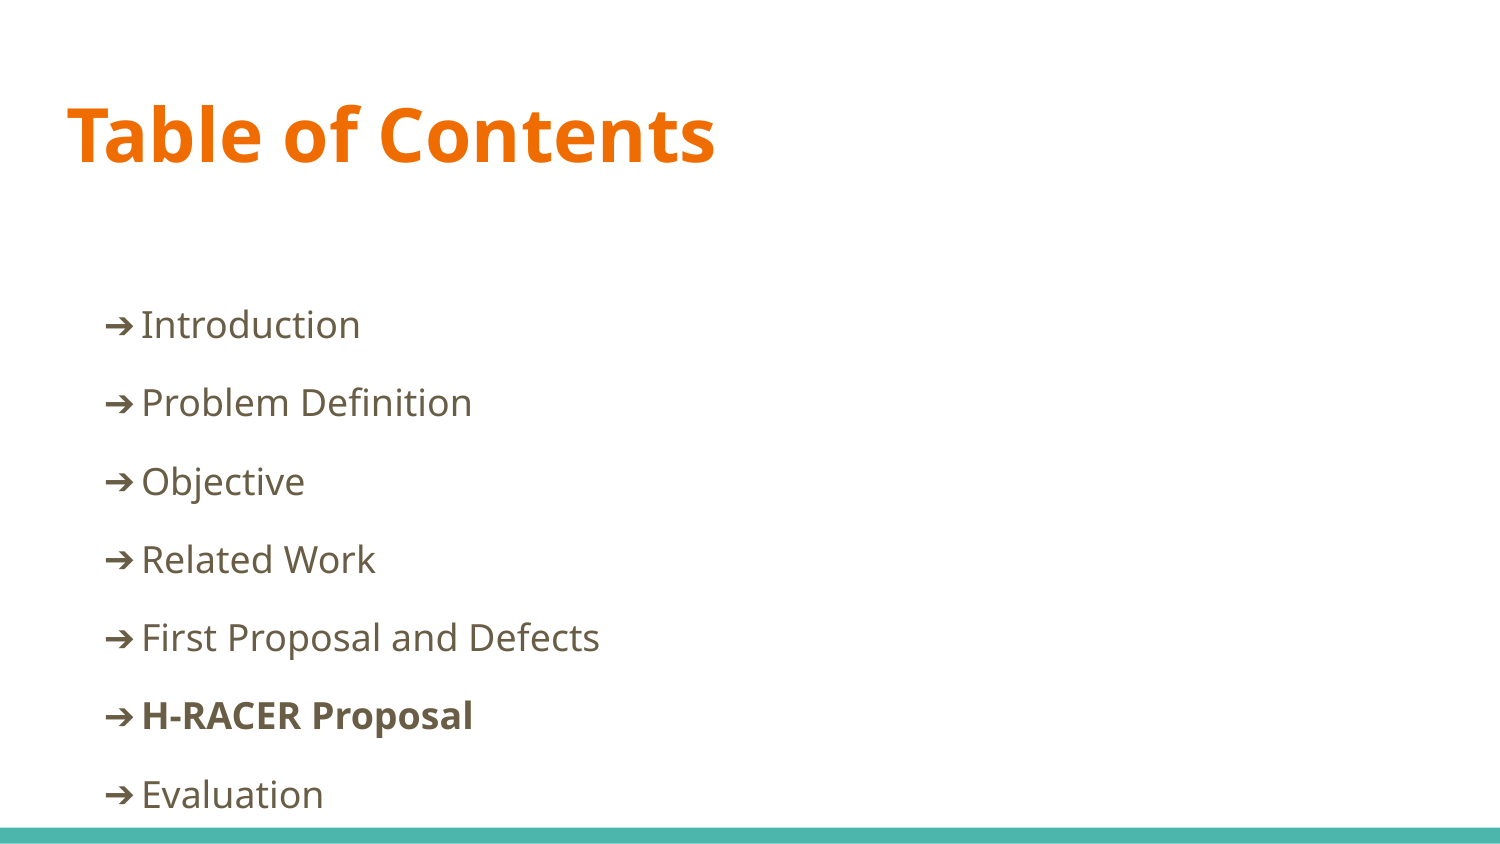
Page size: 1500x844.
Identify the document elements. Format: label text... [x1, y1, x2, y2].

title Table of Contents [51, 72, 1449, 189]
list Introduction Problem Definition Objective Related Work First Proposal and Defects H-RACER Proposal Evaluation Conclusion [51, 207, 1449, 750]
